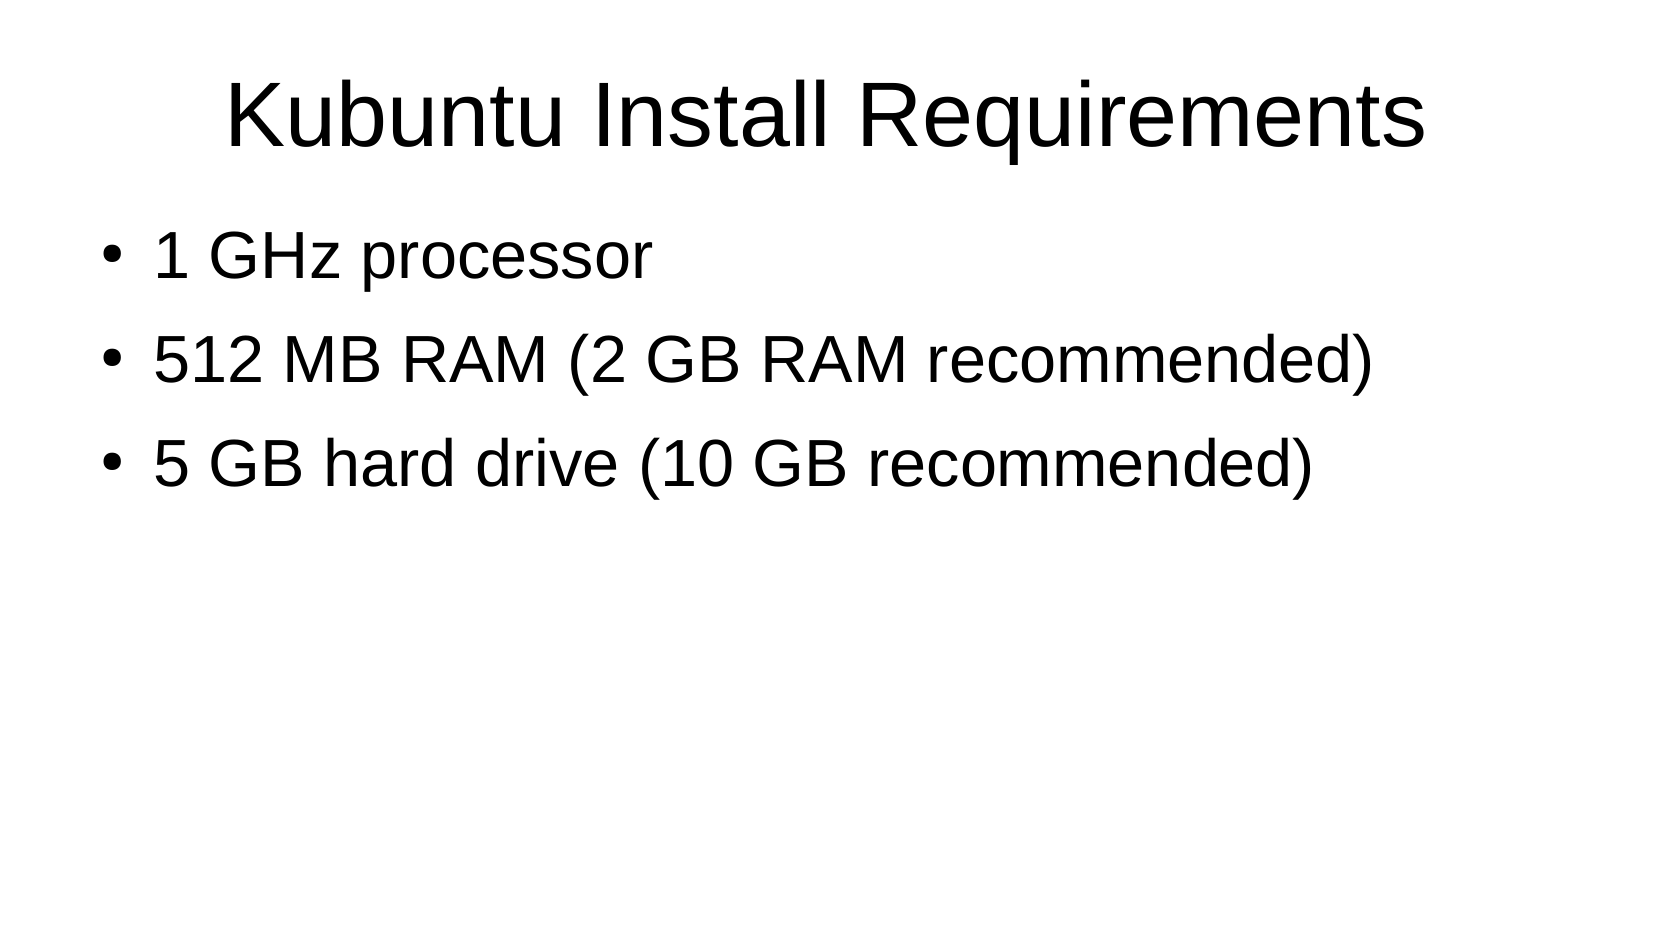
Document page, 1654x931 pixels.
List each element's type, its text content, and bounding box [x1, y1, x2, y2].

title Kubuntu Install Requirements [82, 37, 1571, 193]
list 1 GHz processor 512 MB RAM (2 GB RAM recommended) 5 GB hard drive (10 GB recommended) [82, 217, 1571, 758]
